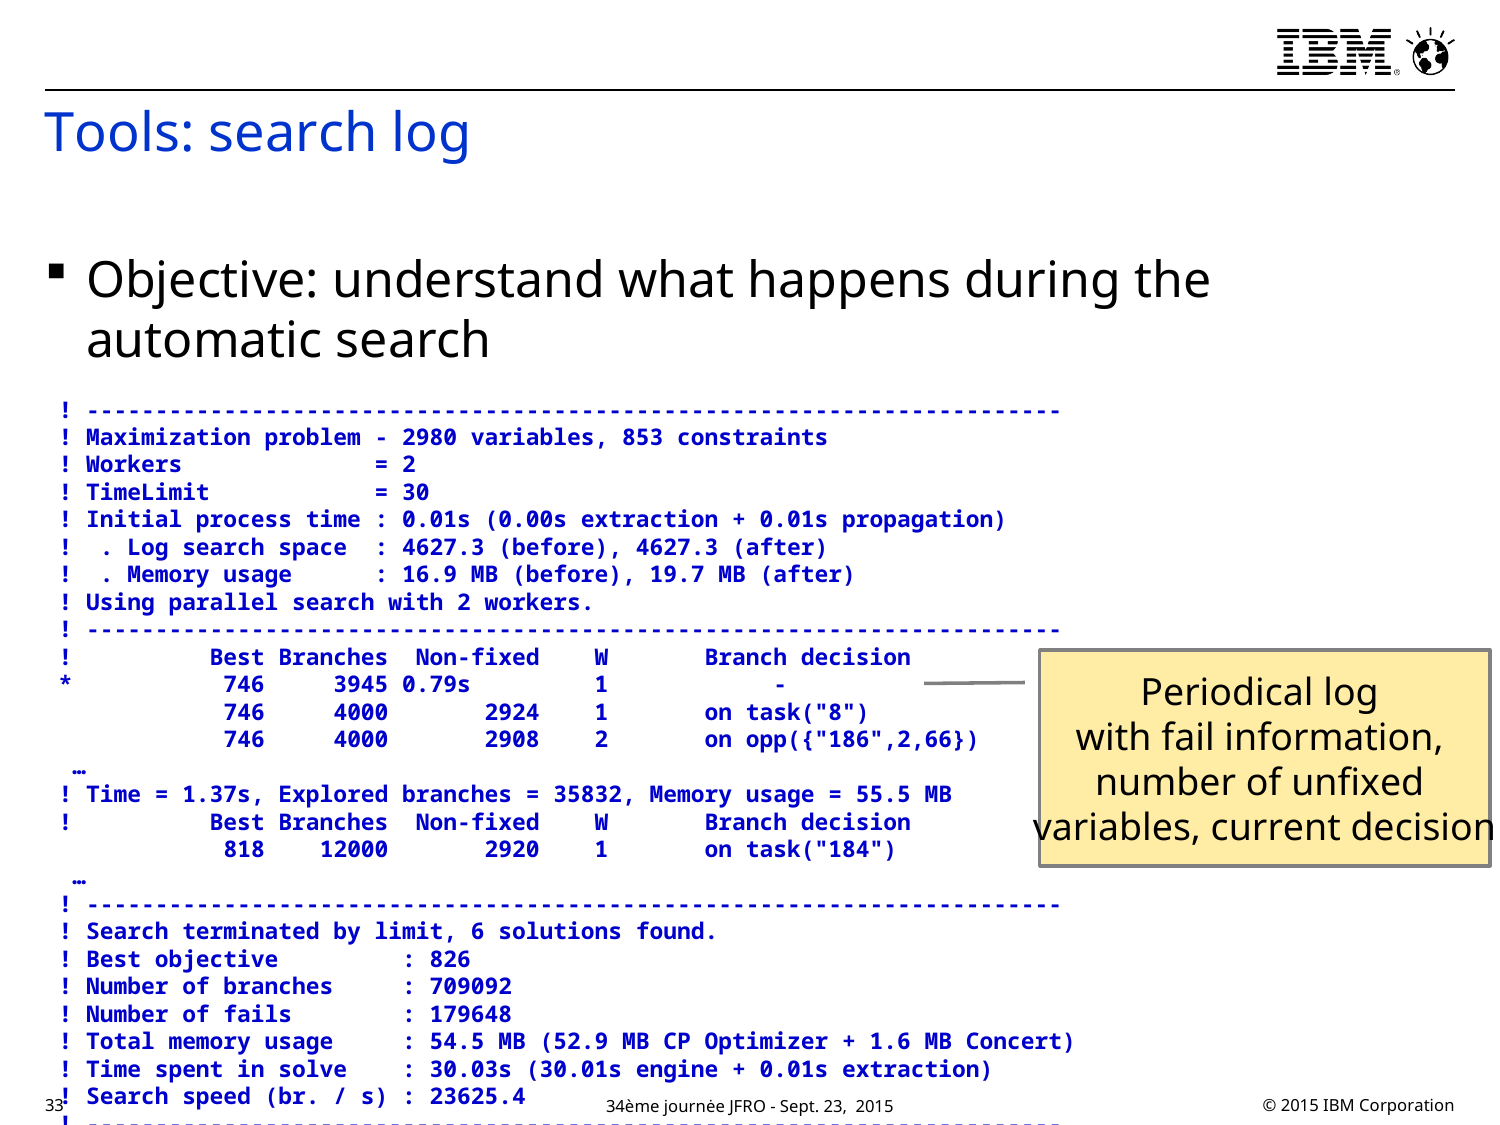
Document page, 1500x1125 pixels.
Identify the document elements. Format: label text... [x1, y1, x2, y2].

text_box Periodical log with fail information, number of unfixed variables, current decision [1040, 650, 1490, 866]
title Tools: search log [29, 97, 1455, 203]
list Objective: understand what happens during the automatic search ! ----------------------------------------------------------------------- ! Maximization problem - 2980 variables, 853 constraints ! Workers = 2 ! TimeLimit = 30 ! Initial process time : 0.01s (0.00s extraction + 0.01s propagation) ! . Log search space : 4627.3 (before), 4627.3 (after) ! . Memory usage : 16.9 MB (before), 19.7 MB (after) ! Using parallel search with 2 workers. ! ----------------------------------------------------------------------- ! Best Branches Non-fixed W Branch decision * 746 3945 0.79s 1 - 746 4000 2924 1 on task("8") 746 4000 2908 2 on opp({"186",2,66}) … ! Time = 1.37s, Explored branches = 35832, Memory usage = 55.5 MB ! Best Branches Non-fixed W Branch decision 818 12000 2920 1 on task("184") … ! ----------------------------------------------------------------------- ! Search terminated by limit, 6 solutions found. ! Best objective : 826 ! Number of branches : 709092 ! Number of fails : 179648 ! Total memory usage : 54.5 MB (52.9 MB CP Optimizer + 1.6 MB Concert) ! Time spent in solve : 30.03s (30.01s engine + 0.01s extraction) ! Search speed (br. / s) : 23625.4 ! ----------------------------------------------------------------------- [29, 239, 1455, 1085]
picture [1260, 10, 1468, 90]
